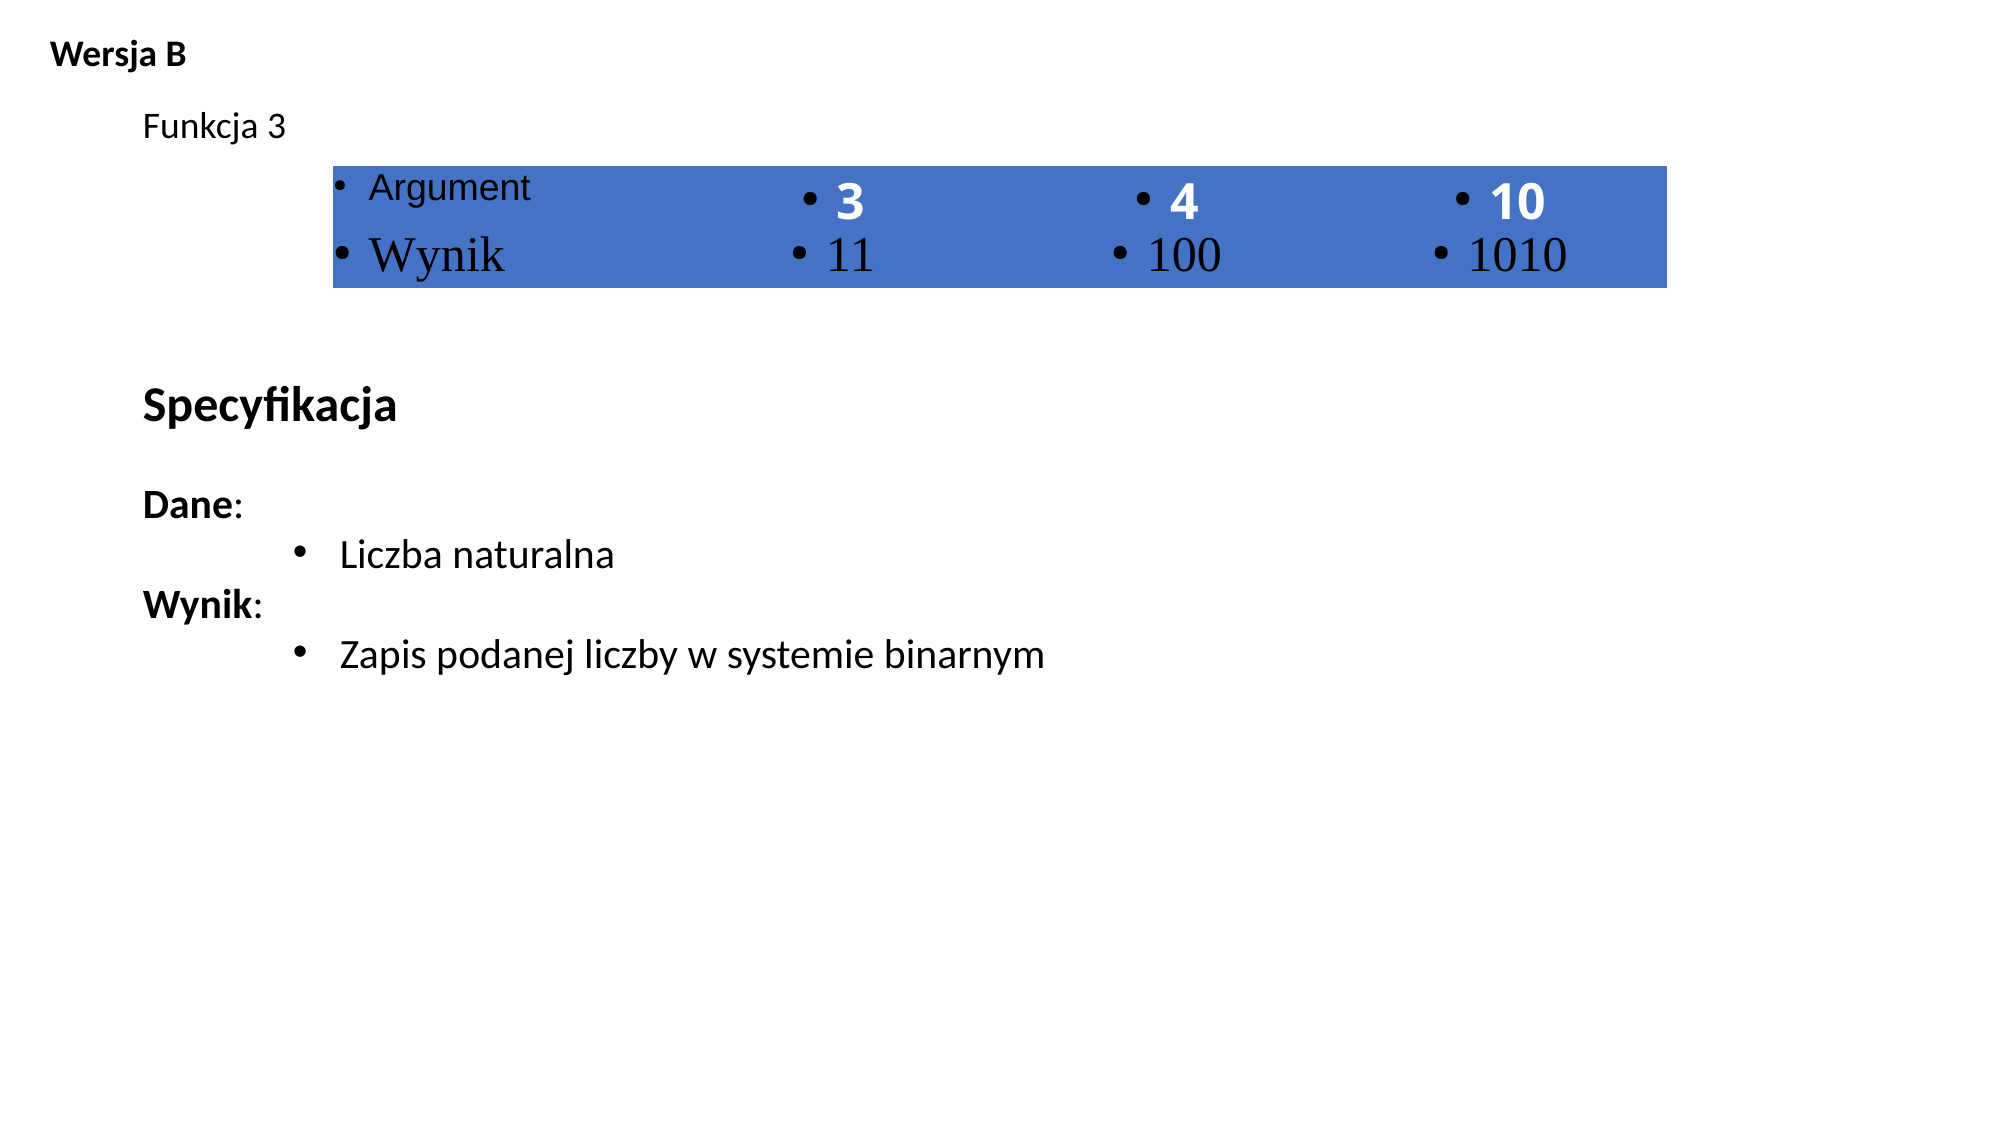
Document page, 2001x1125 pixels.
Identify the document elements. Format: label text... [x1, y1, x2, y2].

table_header 3 [667, 166, 1000, 227]
text_box Wersja B [34, 21, 204, 83]
table_cell Wynik [333, 227, 667, 288]
text_box Funkcja 3 [127, 94, 394, 155]
text_box Specyfikacja Dane: Liczba naturalna Wynik: Zapis podanej liczby w systemie binarnym [127, 364, 1667, 688]
table_cell 1010 [1333, 227, 1667, 288]
table_cell 100 [1000, 227, 1333, 288]
table_header 4 [1000, 166, 1333, 227]
table_header 10 [1333, 166, 1667, 227]
table_header Argument [333, 166, 667, 227]
table_cell 11 [667, 227, 1000, 288]
